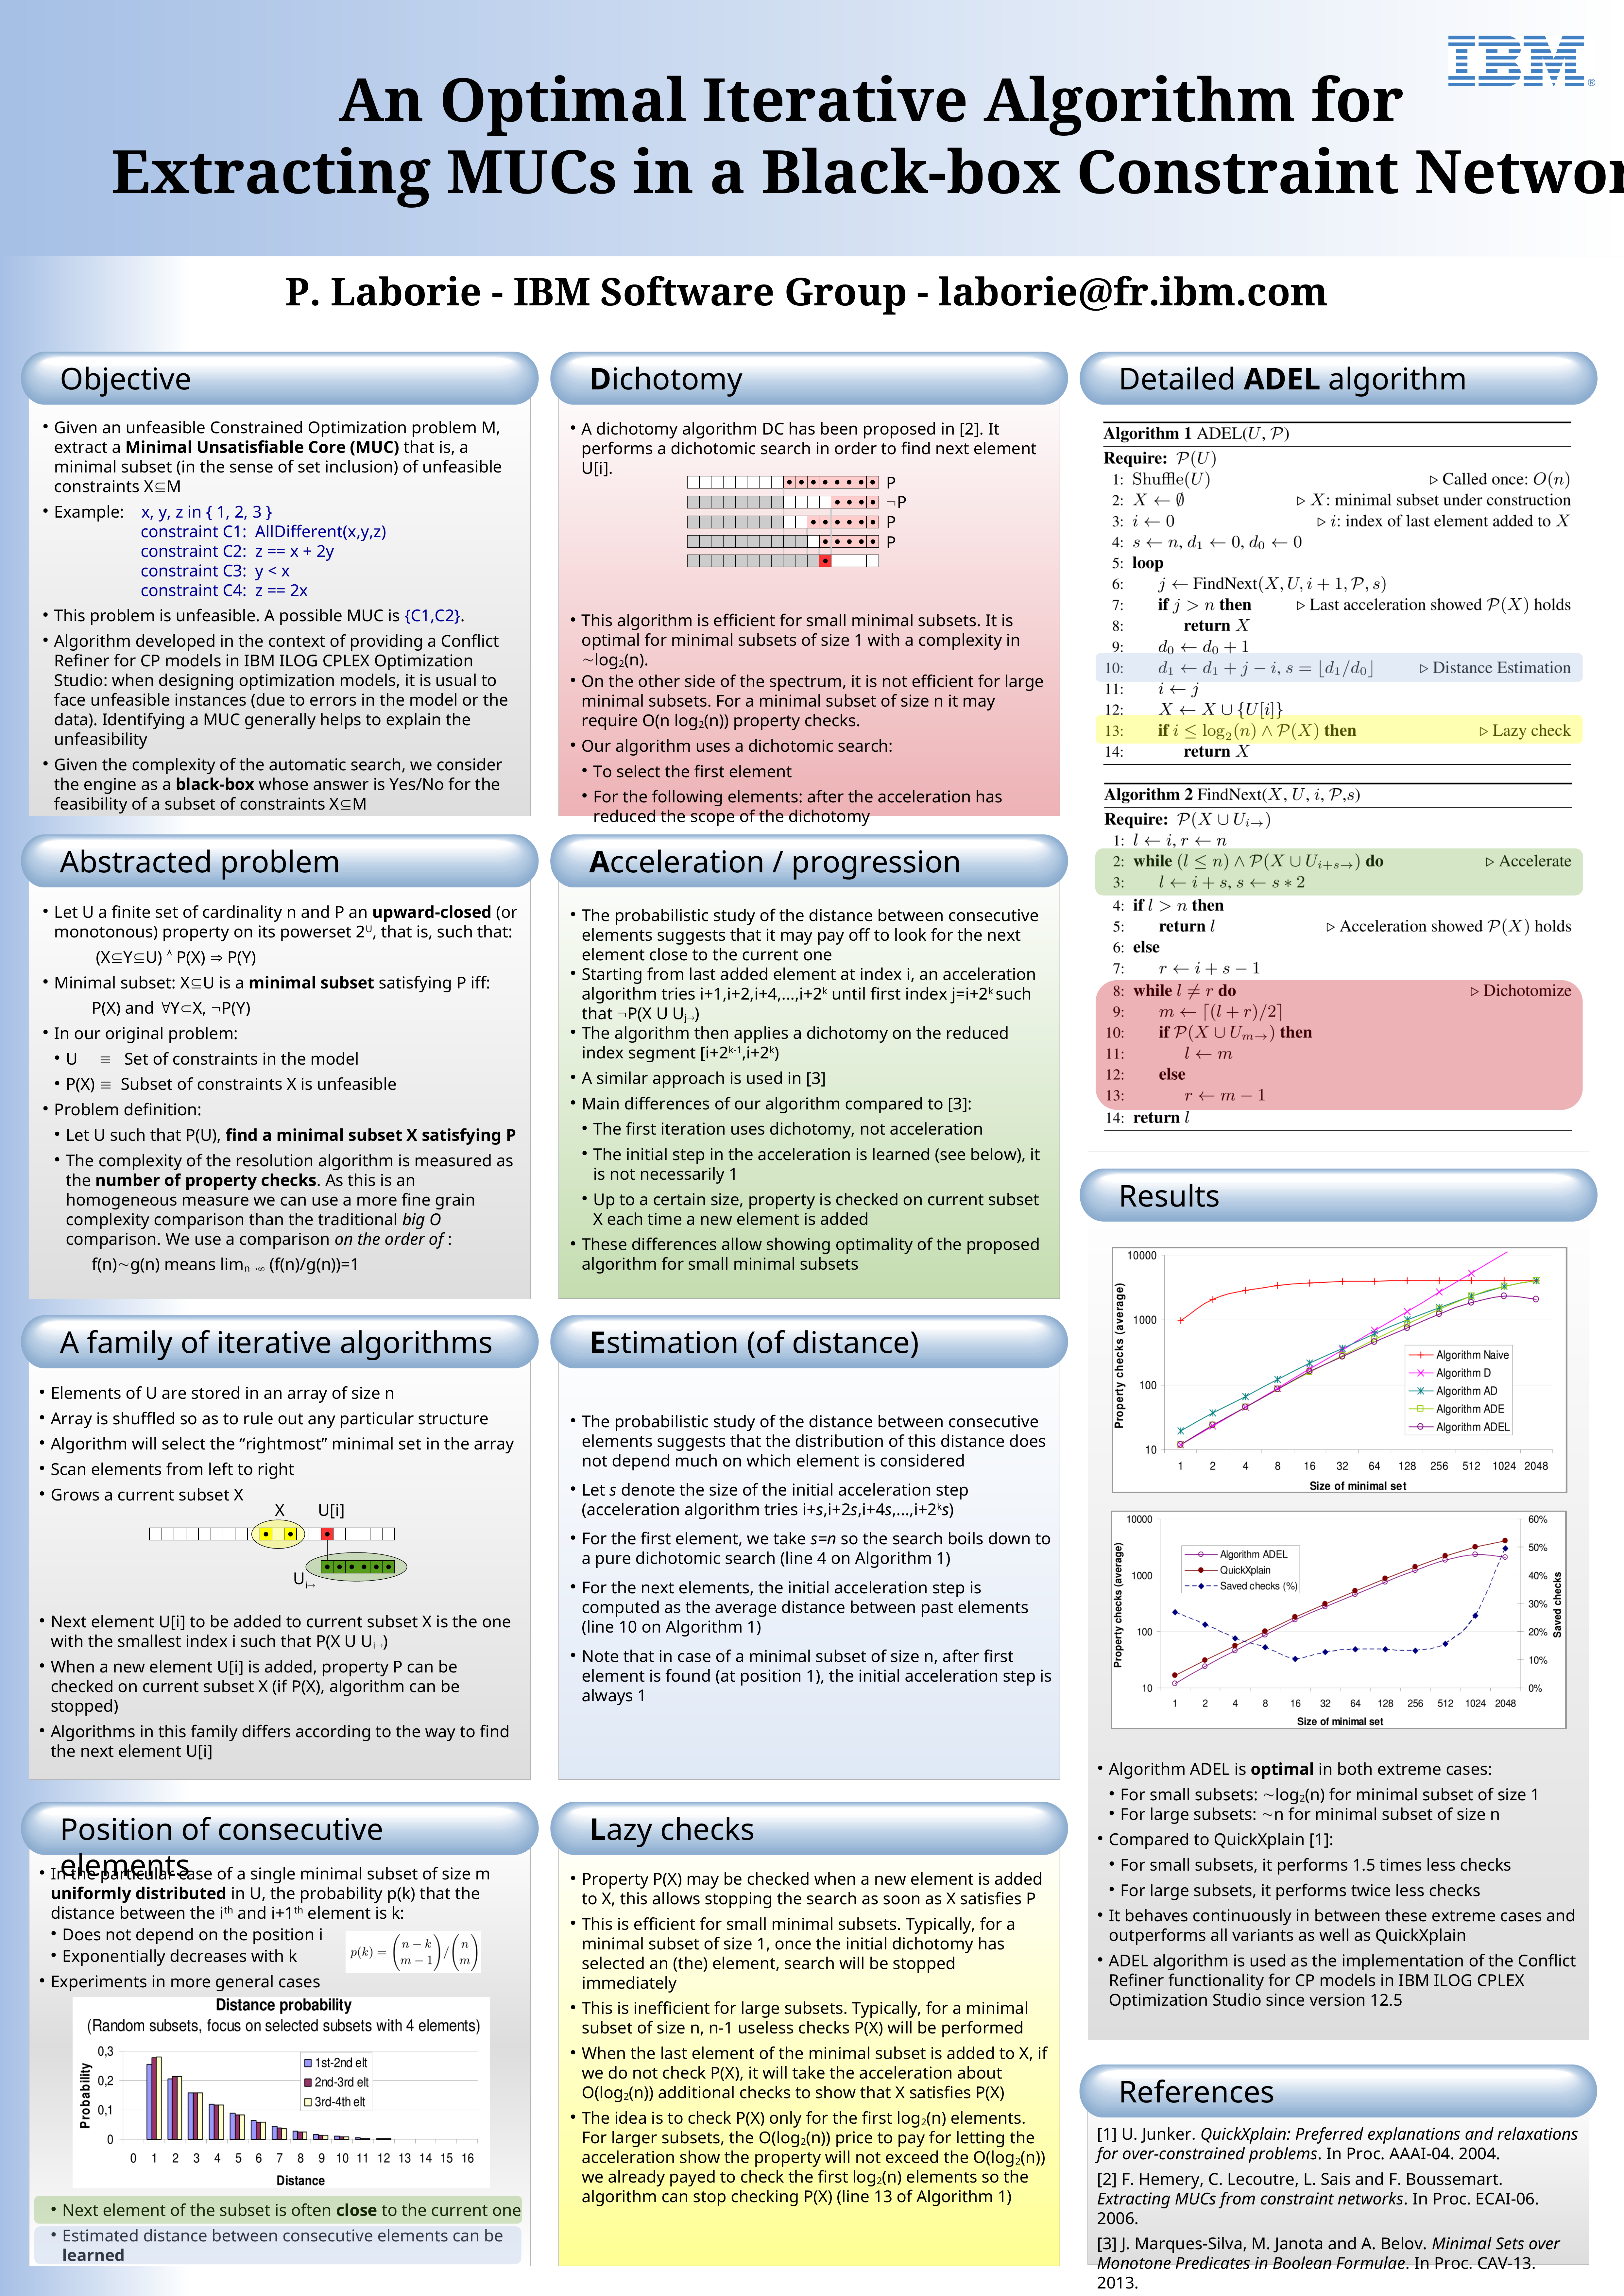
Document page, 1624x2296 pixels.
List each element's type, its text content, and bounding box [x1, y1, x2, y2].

text_box P. Laborie - IBM Software Group - laborie@fr.ibm.com [222, 256, 1402, 324]
picture [21, 1802, 539, 1855]
text_box [687, 535, 808, 548]
picture [1102, 896, 1575, 986]
picture [550, 1802, 1068, 1855]
text_box P [881, 529, 905, 554]
text_box [1317, 2117, 1589, 2265]
picture [346, 1931, 481, 1973]
text_box [988, 800, 992, 801]
text_box [808, 535, 830, 548]
text_box [813, 814, 818, 816]
picture [1102, 744, 1576, 766]
text_box [660, 800, 665, 801]
text_box Detailed ADEL algorithm [1114, 357, 1564, 419]
text_box X [270, 1497, 290, 1521]
text_box [839, 814, 844, 816]
text_box Given an unfeasible Constrained Optimization problem M, extract a Minimal Unsatisfiable Core (MUC) that is, a minimal subset (in the sense of set inclusion) of unfeasible constraints XM Example: x, y, z in { 1, 2, 3 } constraint C1: AllDifferent(x,y,z) constraint C2: z == x + 2y constraint C3: y < x constraint C4: z == 2x This problem is unfeasible. A possible MUC is {C1,C2}. Algorithm developed in the context of providing a Conflict Refiner for CP models in IBM ILOG CPLEX Optimization Studio: when designing optimization models, it is usual to face unfeasible instances (due to errors in the model or the data). Identifying a MUC generally helps to explain the unfeasibility Given the complexity of the automatic search, we consider the engine as a black-box whose answer is Yes/No for the feasibility of a subset of constraints XM [38, 414, 531, 812]
text_box Property P(X) may be checked when a new element is added to X, this allows stopping the search as soon as X satisfies P This is efficient for small minimal subsets. Typically, for a minimal subset of size 1, once the initial dichotomy has selected an (the) element, search will be stopped immediately This is inefficient for large subsets. Typically, for a minimal subset of size n, n-1 useless checks P(X) will be performed When the last element of the minimal subset is added to X, if we do not check P(X), it will take the acceleration about O(log2(n)) additional checks to show that X satisfies P(X) The idea is to check P(X) only for the first log2(n) elements. For larger subsets, the O(log2(n)) price to pay for letting the acceleration show the property will not exceed the O(log2(n)) we already payed to check the first log2(n) elements so the algorithm can stop checking P(X) (line 13 of Algorithm 1) [565, 1866, 1058, 2245]
text_box [1087, 2117, 1114, 2265]
picture [21, 351, 539, 405]
text_box [768, 814, 772, 816]
text_box Lazy checks [585, 1808, 1003, 1848]
text_box [934, 800, 938, 801]
text_box U[i] [313, 1497, 350, 1522]
text_box [687, 555, 879, 567]
picture [1112, 1247, 1567, 1493]
picture [1102, 1104, 1575, 1132]
picture [1448, 36, 1595, 86]
text_box P [881, 470, 905, 489]
text_box [687, 476, 879, 488]
text_box [1] U. Junker. QuickXplain: Preferred explanations and relaxations for over-constrained problems. In Proc. AAAI-04. 2004. [2] F. Hemery, C. Lecoutre, L. Sais and F. Boussemart. Extracting MUCs from constraint networks. In Proc. ECAI-06. 2006. [3] J. Marques-Silva, M. Janota and A. Belov. Minimal Sets over Monotone Predicates in Boolean Formulae. In Proc. CAV-13. 2013. [1092, 2121, 1585, 2296]
text_box [0, 0, 1624, 2296]
text_box [880, 800, 884, 801]
text_box The probabilistic study of the distance between consecutive elements suggests that the distribution of this distance does not depend much on which element is considered Let s denote the size of the initial acceleration step (acceleration algorithm tries i+s,i+2s,i+4s,...,i+2ks) For the first element, we take s=n so the search boils down to a pure dichotomic search (line 4 on Algorithm 1) For the next elements, the initial acceleration step is computed as the average distance between past elements (line 10 on Algorithm 1) Note that in case of a minimal subset of size n, after first element is found (at position 1), the initial acceleration step is always 1 [565, 1408, 1058, 1788]
text_box [612, 814, 616, 816]
picture [1079, 2065, 1597, 2117]
text_box [1088, 405, 1589, 1152]
picture [1080, 1168, 1598, 1222]
text_box P [881, 509, 905, 529]
picture [21, 834, 539, 887]
text_box An Optimal Iterative Algorithm for Extracting MUCs in a Black-box Constraint Network [75, 59, 1549, 208]
text_box Estimation (of distance) [584, 1321, 1018, 1362]
text_box Objective [55, 357, 197, 398]
text_box References [1114, 2070, 1317, 2121]
text_box [709, 814, 713, 816]
text_box [604, 800, 609, 801]
text_box [640, 814, 644, 816]
text_box [728, 814, 733, 816]
picture [1111, 1511, 1567, 1729]
text_box Dichotomy [584, 357, 1007, 416]
text_box Results [1114, 1174, 1538, 1247]
text_box [649, 814, 654, 816]
text_box [678, 800, 683, 801]
picture [550, 834, 1068, 887]
text_box Algorithm ADEL is optimal in both extreme cases: For small subsets: log2(n) for minimal subset of size 1 For large subsets: n for minimal subset of size n Compared to QuickXplain [1]: For small subsets, it performs 1.5 times less checks For large subsets, it performs twice less checks It behaves continuously in between these extreme cases and outperforms all variants as well as QuickXplain ADEL algorithm is used as the implementation of the Conflict Refiner functionality for CP models in IBM ILOG CPLEX Optimization Studio since version 12.5 [1092, 1756, 1585, 2017]
picture [1080, 351, 1598, 405]
picture [550, 1315, 1068, 1368]
text_box [716, 800, 720, 801]
text_box [823, 814, 828, 816]
text_box A family of iterative algorithms [55, 1321, 510, 1362]
text_box Let U a finite set of cardinality n and P an upward-closed (or monotonous) property on its powerset 2U, that is, such that: (XYU)  P(X)  P(Y) Minimal subset: XU is a minimal subset satisfying P iff: P(X) and YX, P(Y) In our original problem: U  Set of constraints in the model P(X)  Subset of constraints X is unfeasible Problem definition: Let U such that P(U), find a minimal subset X satisfying P The complexity of the resolution algorithm is measured as the number of property checks. As this is an homogeneous measure we can use a more fine grain complexity comparison than the traditional big O comparison. We use a comparison on the order of : f(n)g(n) means limn (f(n)/g(n))=1 [38, 899, 531, 1307]
text_box [558, 887, 1060, 1299]
text_box [558, 1855, 1060, 2266]
text_box Abstracted problem [55, 840, 502, 887]
picture [550, 351, 1068, 405]
text_box The probabilistic study of the distance between consecutive elements suggests that it may pay off to look for the next element close to the current one Starting from last added element at index i, an acceleration algorithm tries i+1,i+2,i+4,...,i+2k until first index j=i+2k such that P(X U Uj) The algorithm then applies a dichotomy on the reduced index segment [i+2k-1,i+2k) A similar approach is used in [3] Main differences of our algorithm compared to [3]: The first iteration uses dichotomy, not acceleration The initial step in the acceleration is learned (see below), it is not necessarily 1 Up to a certain size, property is checked on current subset X each time a new element is added These differences allow showing optimality of the proposed algorithm for small minimal subsets [565, 902, 1058, 1282]
text_box A dichotomy algorithm DC has been proposed in [2]. It performs a dichotomic search in order to find next element U[i]. This algorithm is efficient for small minimal subsets. It is optimal for minimal subsets of size 1 with a complexity in log2(n). On the other side of the spectrum, it is not efficient for large minimal subsets. For a minimal subset of size n it may require O(n log2(n)) property checks. Our algorithm uses a dichotomic search: To select the first element For the following elements: after the acceleration has reduced the scope of the dichotomy [565, 416, 1058, 800]
text_box [832, 535, 879, 548]
text_box [558, 1368, 1060, 1780]
text_box [687, 496, 879, 508]
text_box [778, 814, 782, 816]
text_box [603, 814, 607, 816]
picture [1102, 419, 1576, 653]
text_box Elements of U are stored in an array of size n Array is shuffled so as to rule out any particular structure Algorithm will select the “rightmost” minimal set in the array Scan elements from left to right Grows a current subset X Next element U[i] to be added to current subset X is the one with the smallest index i such that P(X U Ui) When a new element U[i] is added, property P can be checked on current subset X (if P(X), algorithm can be stopped) Algorithms in this family differs according to the way to find the next element U[i] [34, 1380, 527, 1778]
text_box [849, 814, 853, 816]
text_box [687, 516, 830, 528]
text_box Ui [288, 1566, 320, 1593]
text_box [832, 516, 879, 528]
text_box [809, 800, 813, 801]
text_box [954, 800, 958, 801]
text_box P [881, 489, 918, 534]
text_box [791, 814, 795, 816]
text_box [679, 814, 683, 816]
text_box [855, 814, 859, 816]
picture [1102, 780, 1575, 848]
text_box [558, 405, 1060, 816]
text_box [742, 814, 746, 816]
text_box [719, 814, 723, 816]
text_box [669, 814, 674, 816]
text_box Position of consecutive elements [55, 1808, 504, 1848]
text_box [82, 1855, 531, 2266]
picture [1102, 682, 1576, 715]
text_box [1088, 1222, 1589, 2040]
picture [21, 1315, 539, 1368]
text_box In the particular case of a single minimal subset of size m uniformly distributed in U, the probability p(k) that the distance between the ith and i+1th element is k: Does not depend on the position i Exponentially decreases with k Experiments in more general cases Next element of the subset is often close to the current one Estimated distance between consecutive elements can be learned [34, 1861, 527, 2267]
text_box Acceleration / progression [584, 840, 982, 902]
